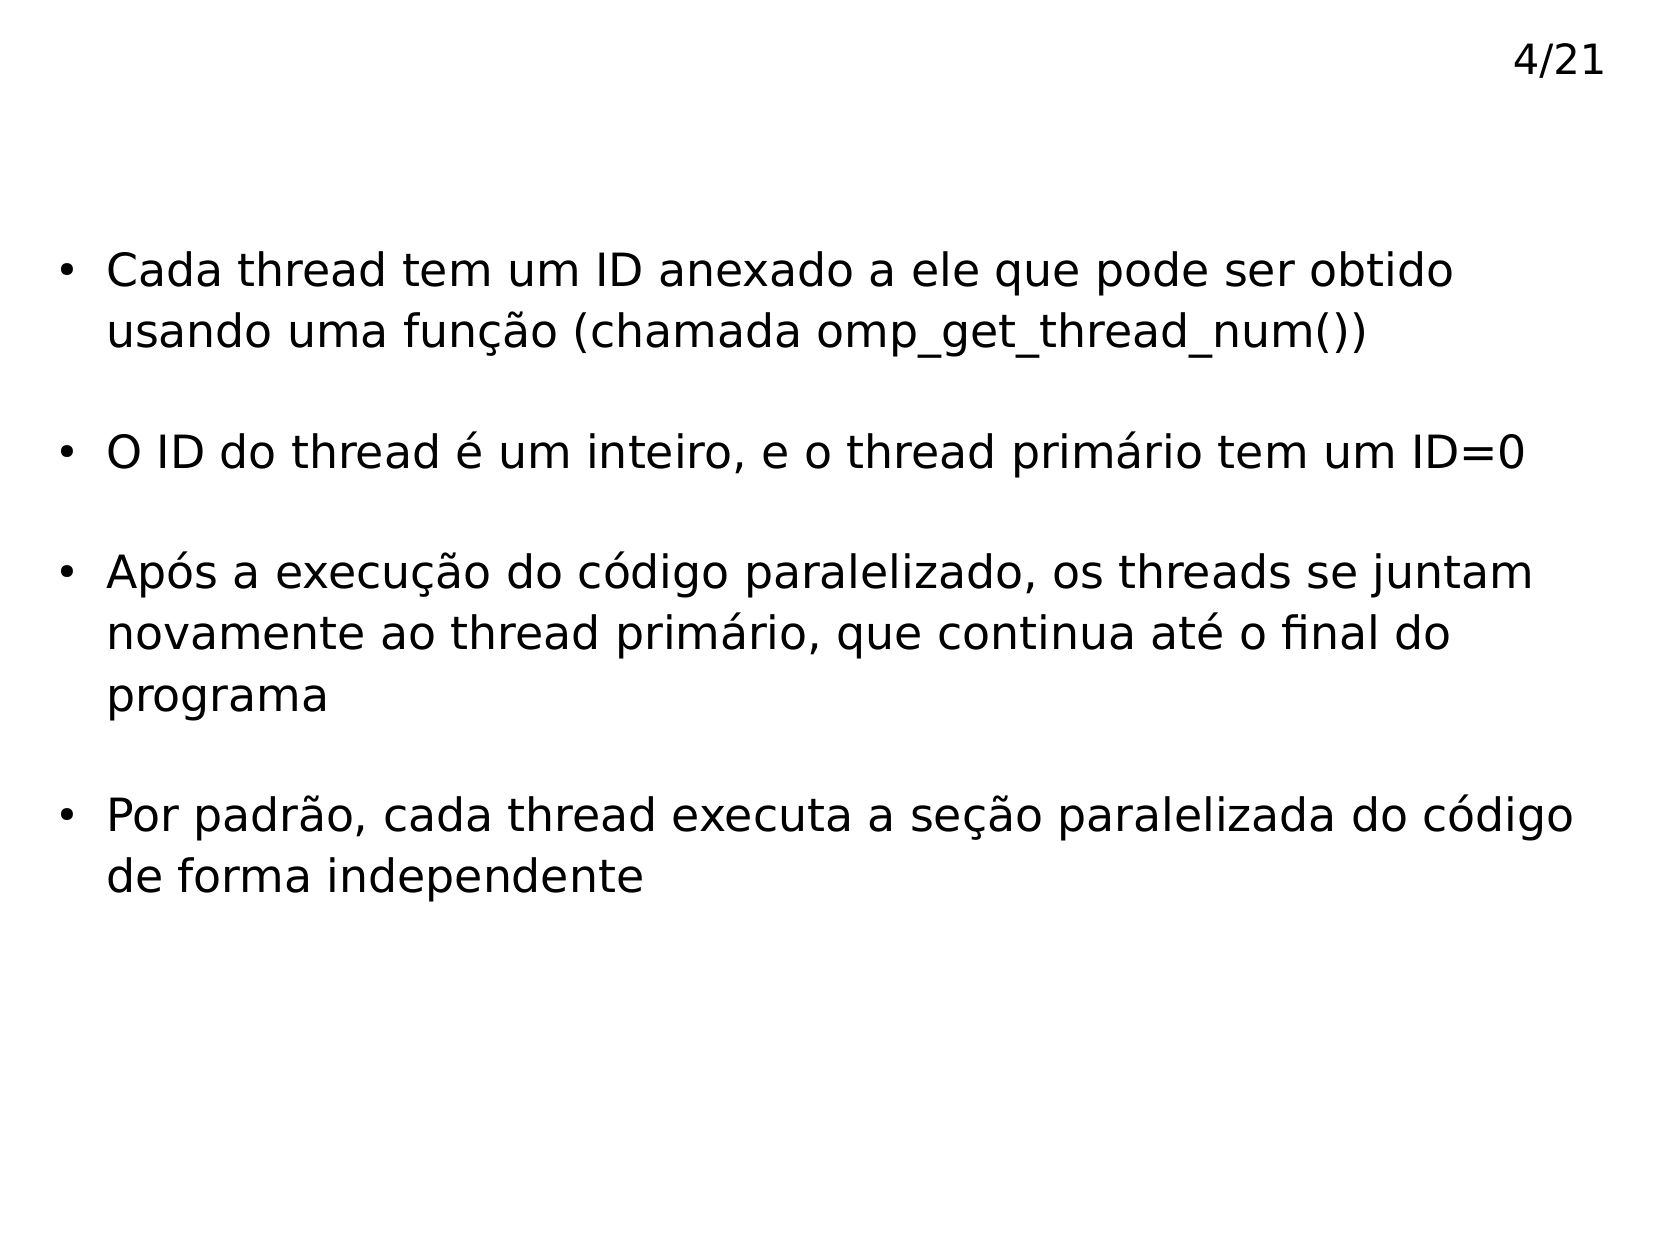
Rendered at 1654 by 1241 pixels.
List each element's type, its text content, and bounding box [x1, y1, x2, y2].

list Cada thread tem um ID anexado a ele que pode ser obtido usando uma função (chamada omp_get_thread_num()) O ID do thread é um inteiro, e o thread primário tem um ID=0 Após a execução do código paralelizado, os threads se juntam novamente ao thread primário, que continua até o final do programa Por padrão, cada thread executa a seção paralelizada do código de forma independente [59, 236, 1595, 1211]
